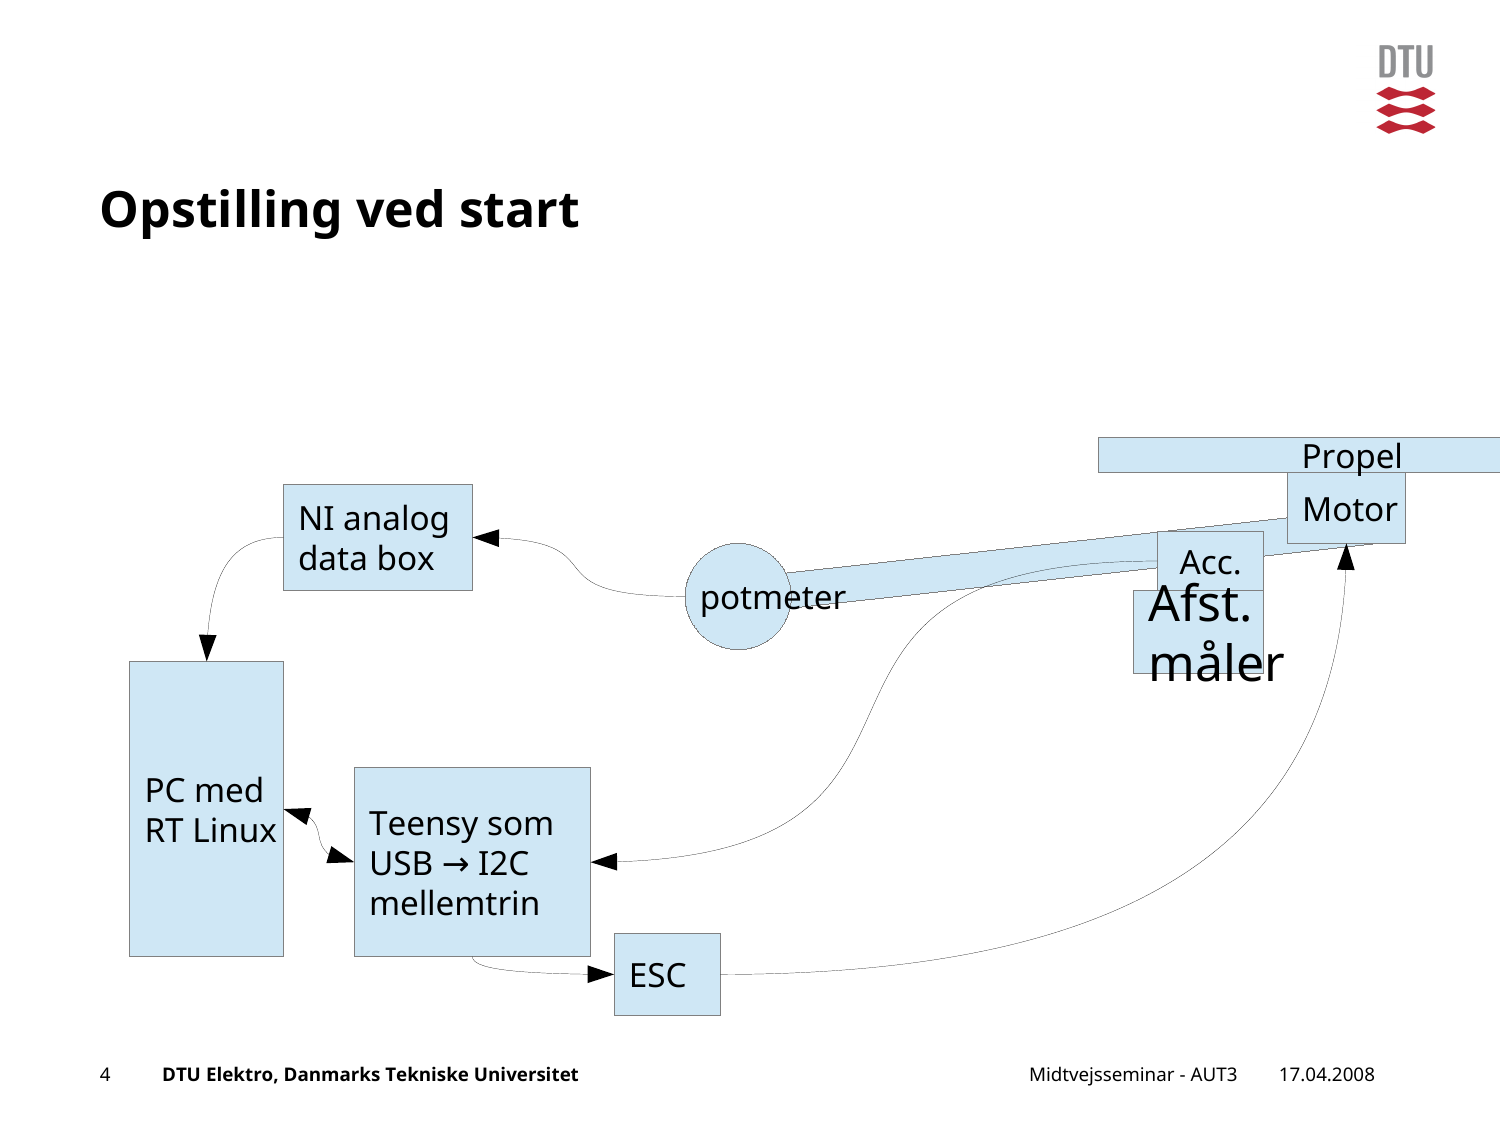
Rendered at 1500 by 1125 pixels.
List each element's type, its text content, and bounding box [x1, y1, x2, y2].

title Opstilling ved start [99, 49, 1375, 238]
text_box potmeter [685, 543, 792, 650]
text_box PC med RT Linux [129, 661, 284, 957]
text_box Acc. [1157, 531, 1264, 590]
text_box [786, 532, 1157, 608]
text_box Propel [1361, 452, 1371, 466]
text_box [818, 593, 827, 598]
text_box Teensy som USB → I2C mellemtrin [354, 767, 591, 957]
text_box Afst. måler [1133, 590, 1264, 674]
text_box ESC [614, 933, 721, 1016]
text_box Motor [1287, 473, 1406, 544]
text_box [1167, 517, 1345, 557]
text_box [988, 562, 1157, 587]
text_box NI analog data box [283, 484, 473, 591]
text_box Propel [1098, 437, 1500, 473]
